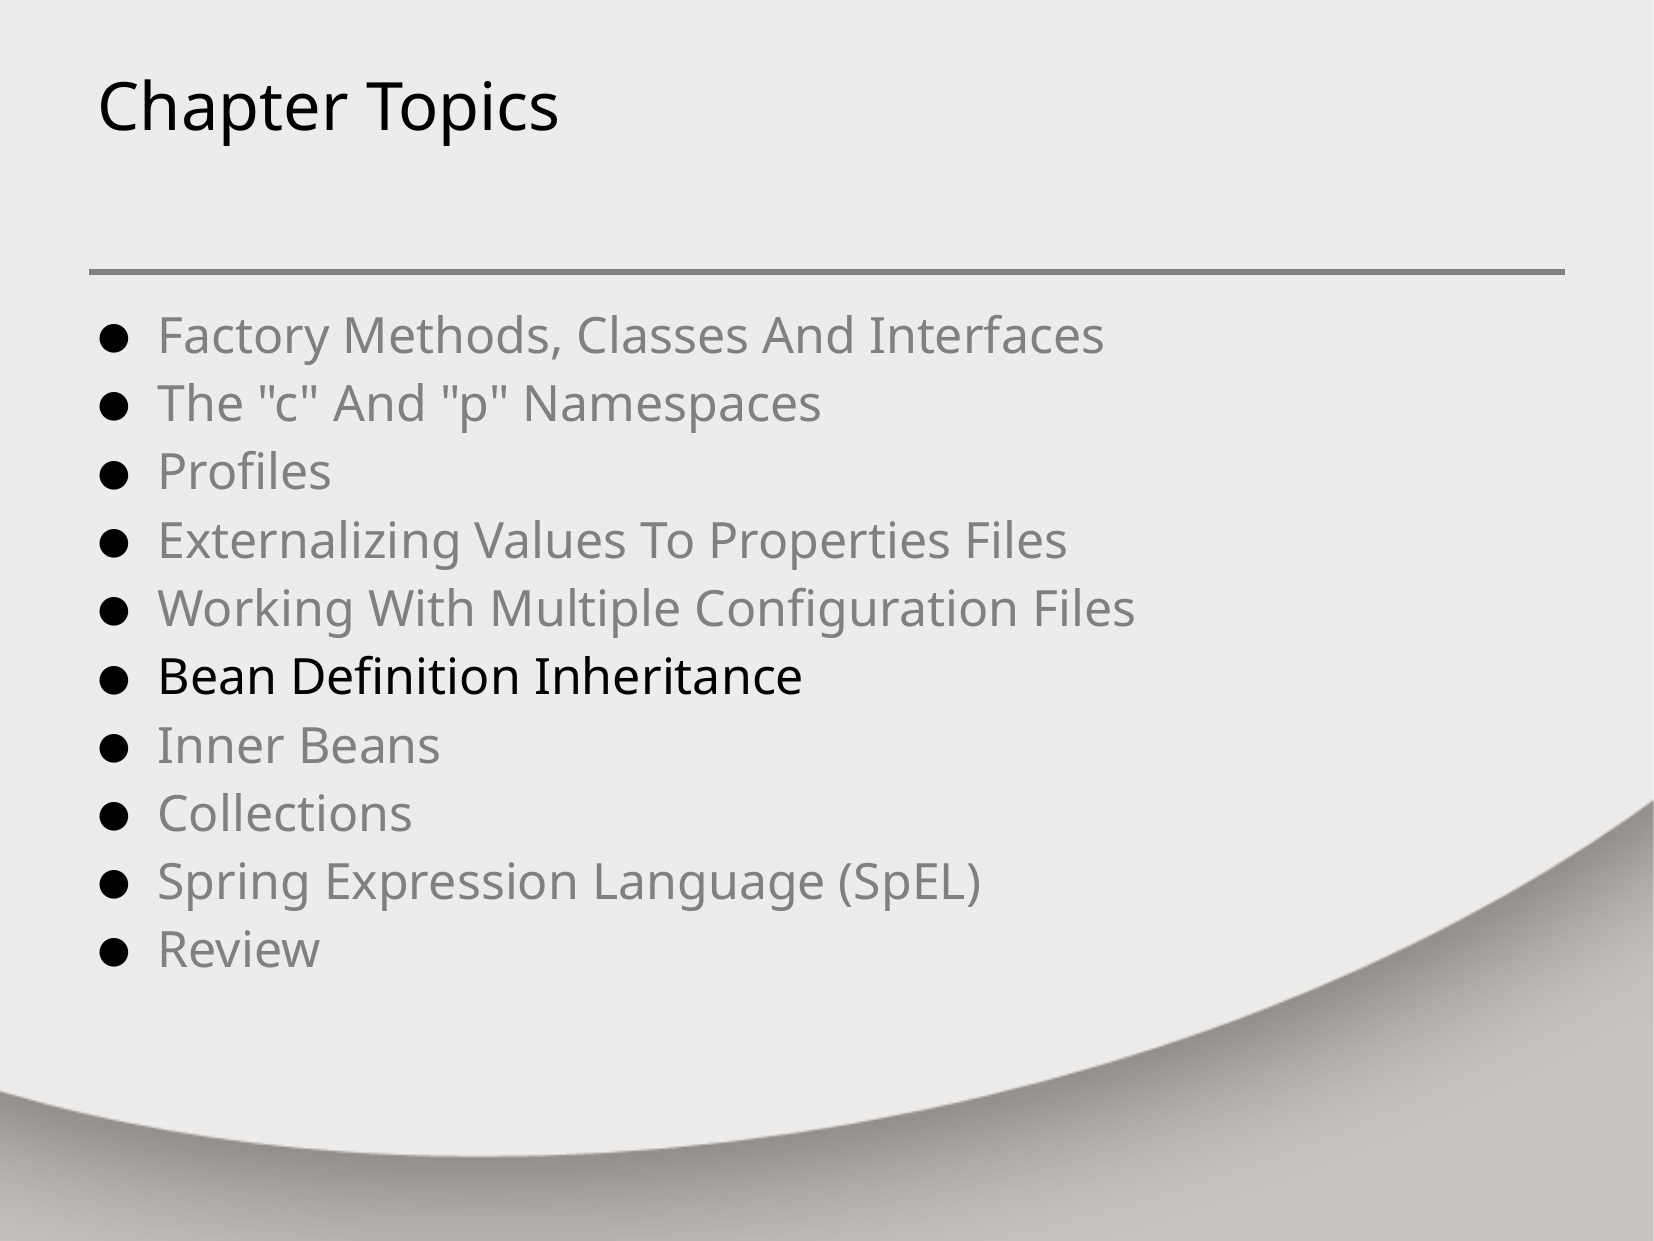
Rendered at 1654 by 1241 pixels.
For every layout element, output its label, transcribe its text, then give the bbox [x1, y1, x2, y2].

title Chapter Topics [97, 75, 1561, 226]
list Factory Methods, Classes And Interfaces The "c" And "p" Namespaces Profiles Externalizing Values To Properties Files Working With Multiple Configuration Files Bean Definition Inheritance Inner Beans Collections Spring Expression Language (SpEL) Review [97, 300, 1561, 1163]
picture [0, 0, 1654, 1241]
